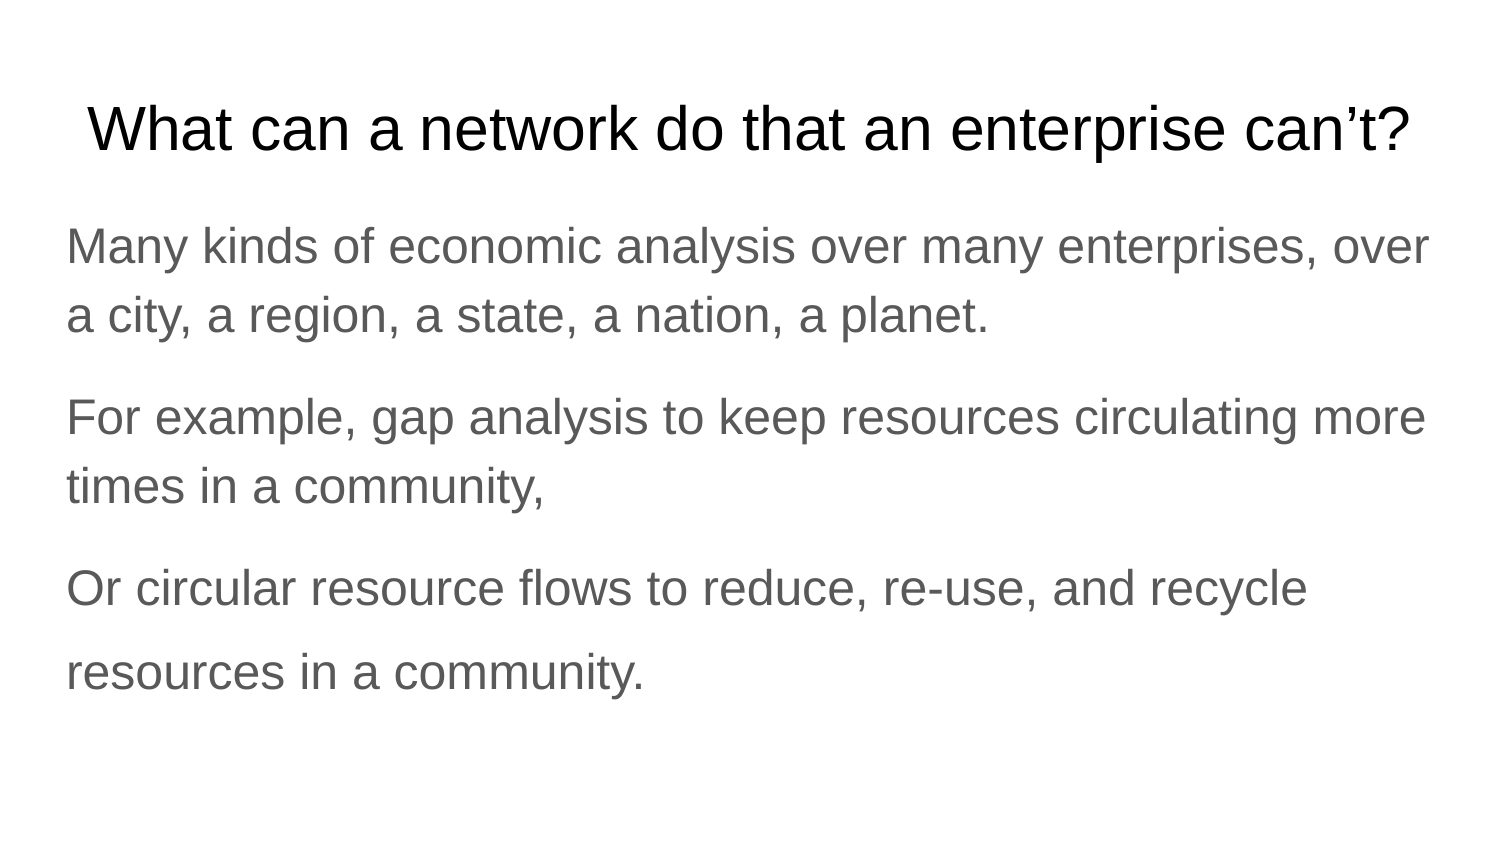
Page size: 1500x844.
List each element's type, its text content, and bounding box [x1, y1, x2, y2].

title What can a network do that an enterprise can’t? [51, 72, 1449, 167]
list Many kinds of economic analysis over many enterprises, over a city, a region, a state, a nation, a planet. For example, gap analysis to keep resources circulating more times in a community, Or circular resource flows to reduce, re-use, and recycle resources in a community. [51, 189, 1449, 750]
